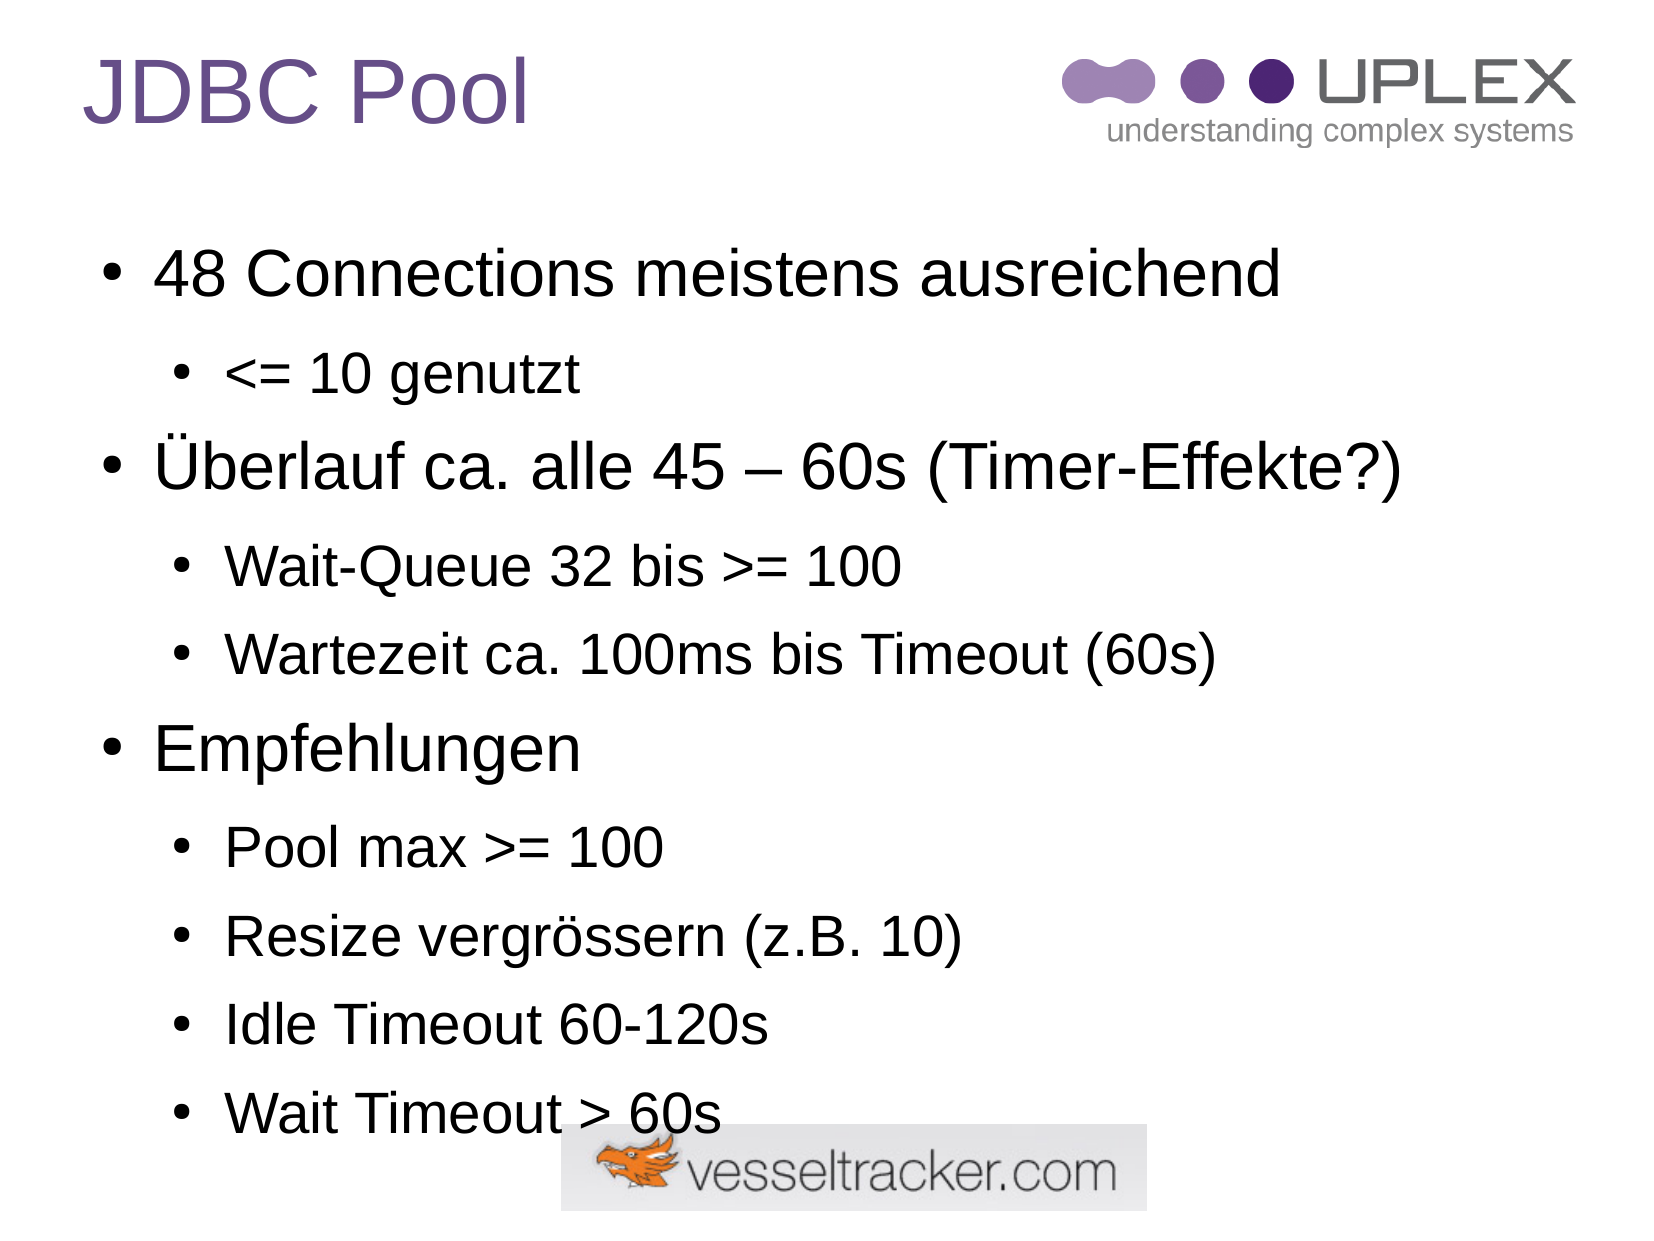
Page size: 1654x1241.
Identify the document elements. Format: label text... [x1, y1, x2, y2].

picture [561, 1147, 1147, 1211]
list 48 Connections meistens ausreichend <= 10 genutzt Überlauf ca. alle 45 – 60s (Timer-Effekte?) Wait-Queue 32 bis >= 100 Wartezeit ca. 100ms bis Timeout (60s) Empfehlungen Pool max >= 100 Resize vergrössern (z.B. 10) Idle Timeout 60-120s Wait Timeout > 60s [82, 236, 1571, 1147]
picture [1062, 59, 1576, 148]
title JDBC Pool [82, 40, 1004, 143]
